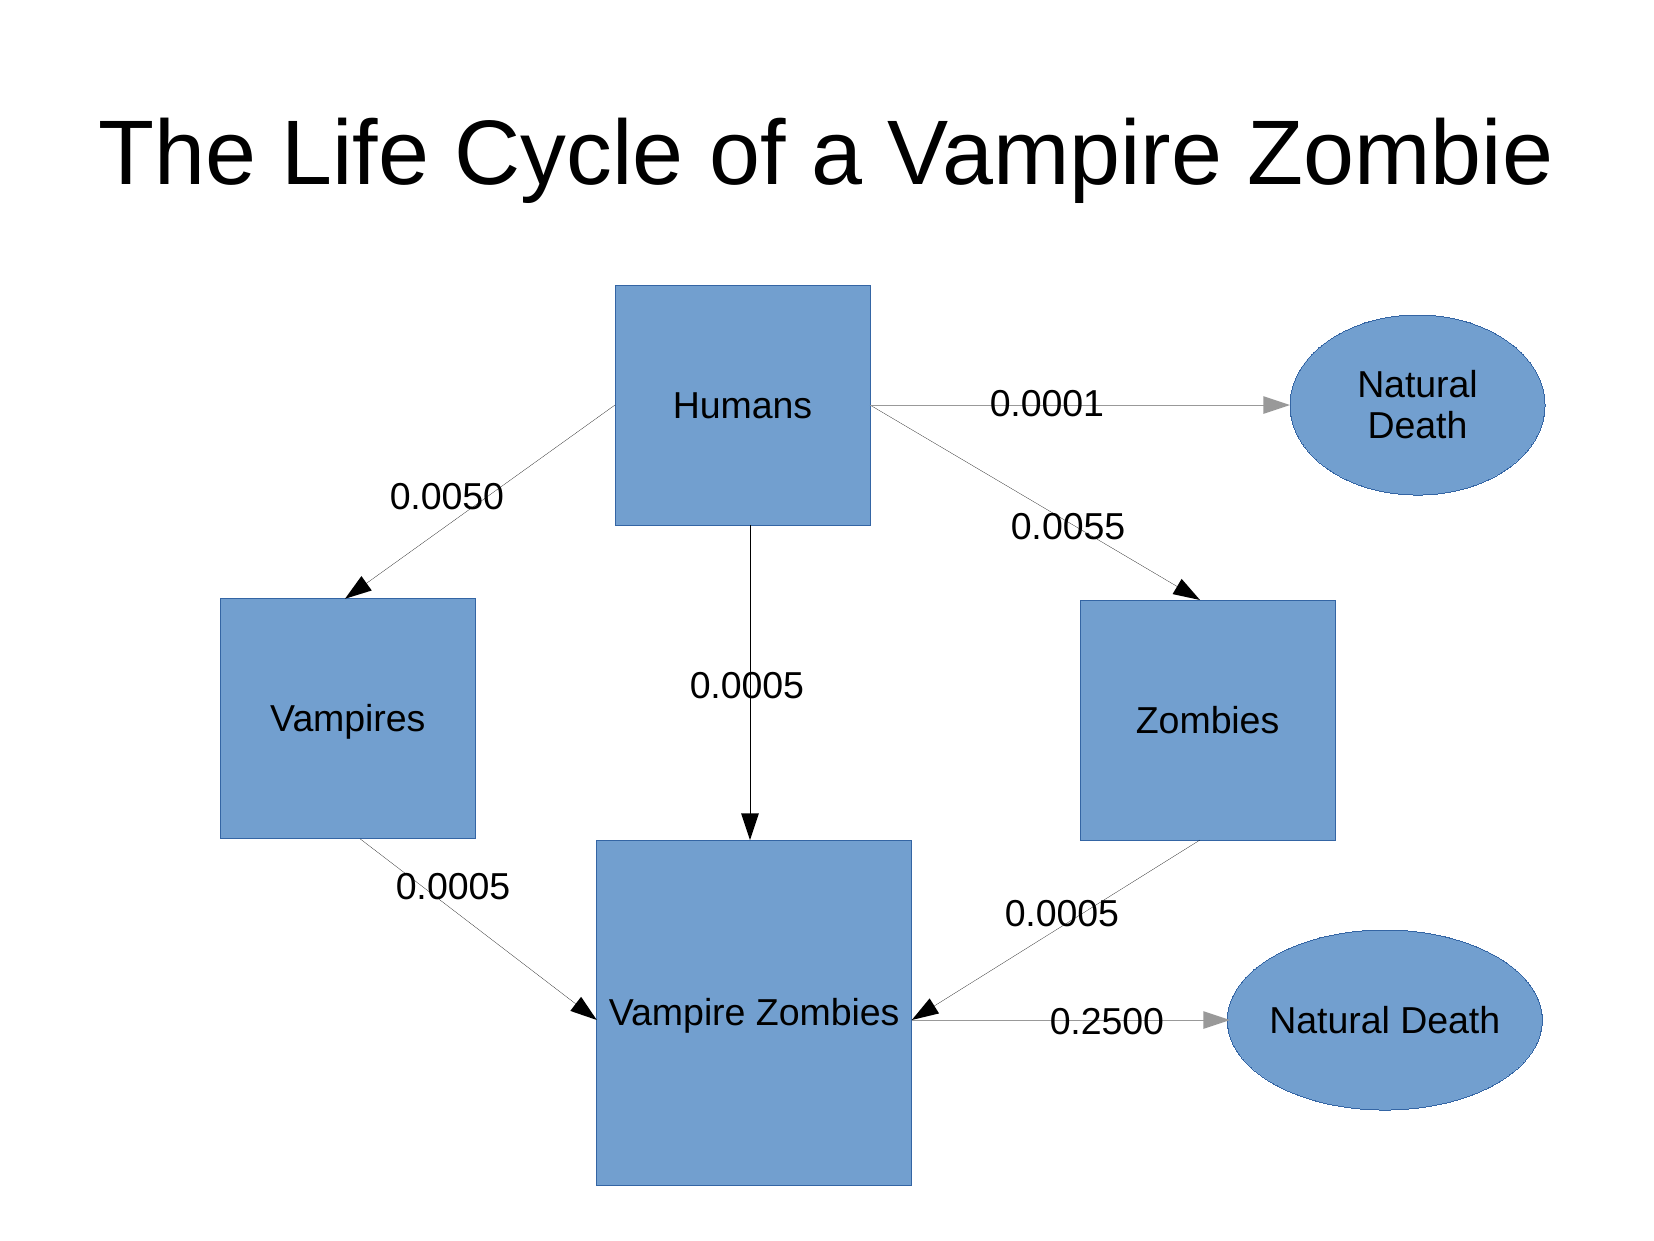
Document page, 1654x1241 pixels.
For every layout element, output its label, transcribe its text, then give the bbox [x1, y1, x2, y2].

text_box Natural Death [1227, 930, 1543, 1111]
text_box Natural Death [1290, 315, 1546, 496]
text_box 0.2500 [1035, 993, 1179, 1051]
text_box 0.0050 [375, 468, 519, 526]
title The Life Cycle of a Vampire Zombie [82, 49, 1571, 257]
text_box Vampires [220, 598, 476, 839]
text_box Humans [615, 285, 871, 526]
text_box Zombies [1080, 600, 1336, 841]
text_box 0.0055 [996, 498, 1141, 556]
text_box 0.0005 [675, 657, 819, 715]
text_box 0.0005 [381, 858, 526, 916]
text_box Vampire Zombies [596, 840, 912, 1186]
text_box 0.0001 [975, 375, 1119, 432]
text_box 0.0005 [990, 885, 1134, 942]
